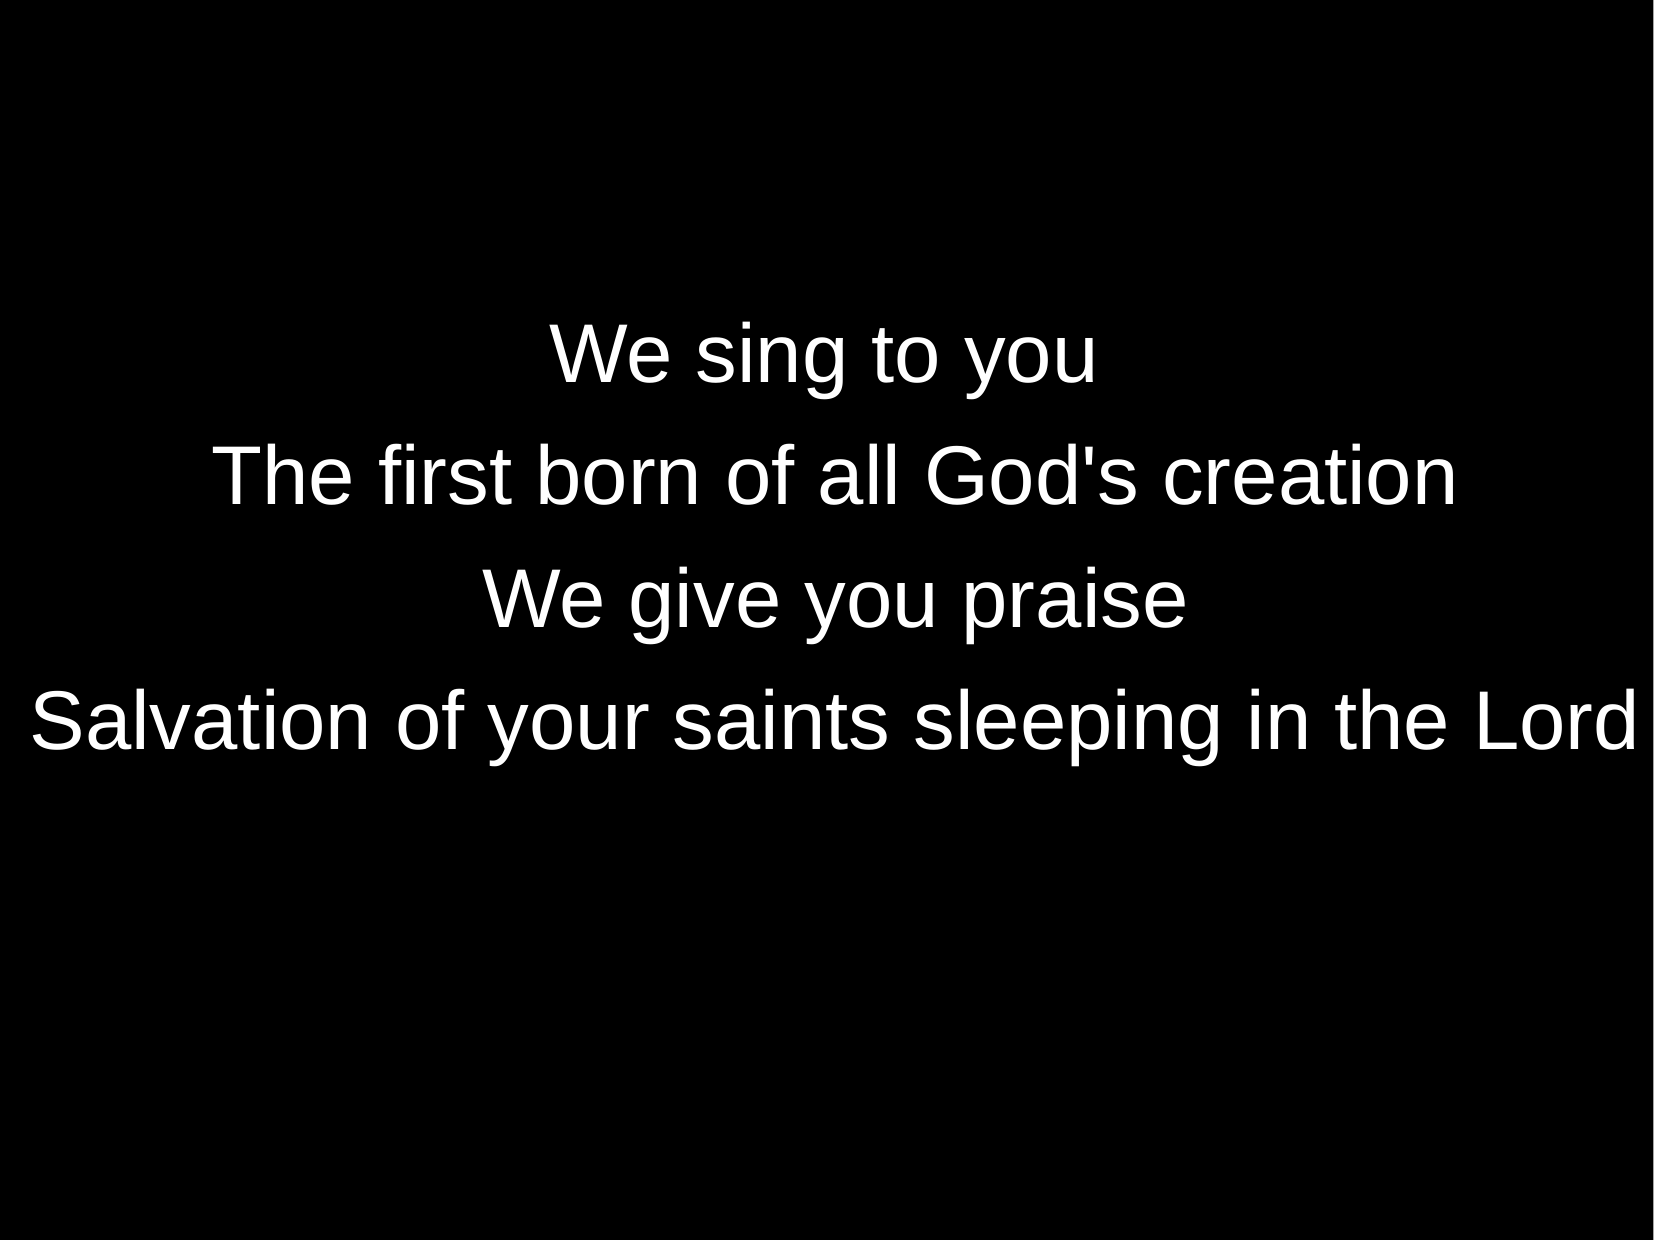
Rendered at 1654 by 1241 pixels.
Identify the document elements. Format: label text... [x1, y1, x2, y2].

list We sing to you The first born of all God's creation We give you praise Salvation of your saints sleeping in the Lord [0, 307, 1654, 1027]
